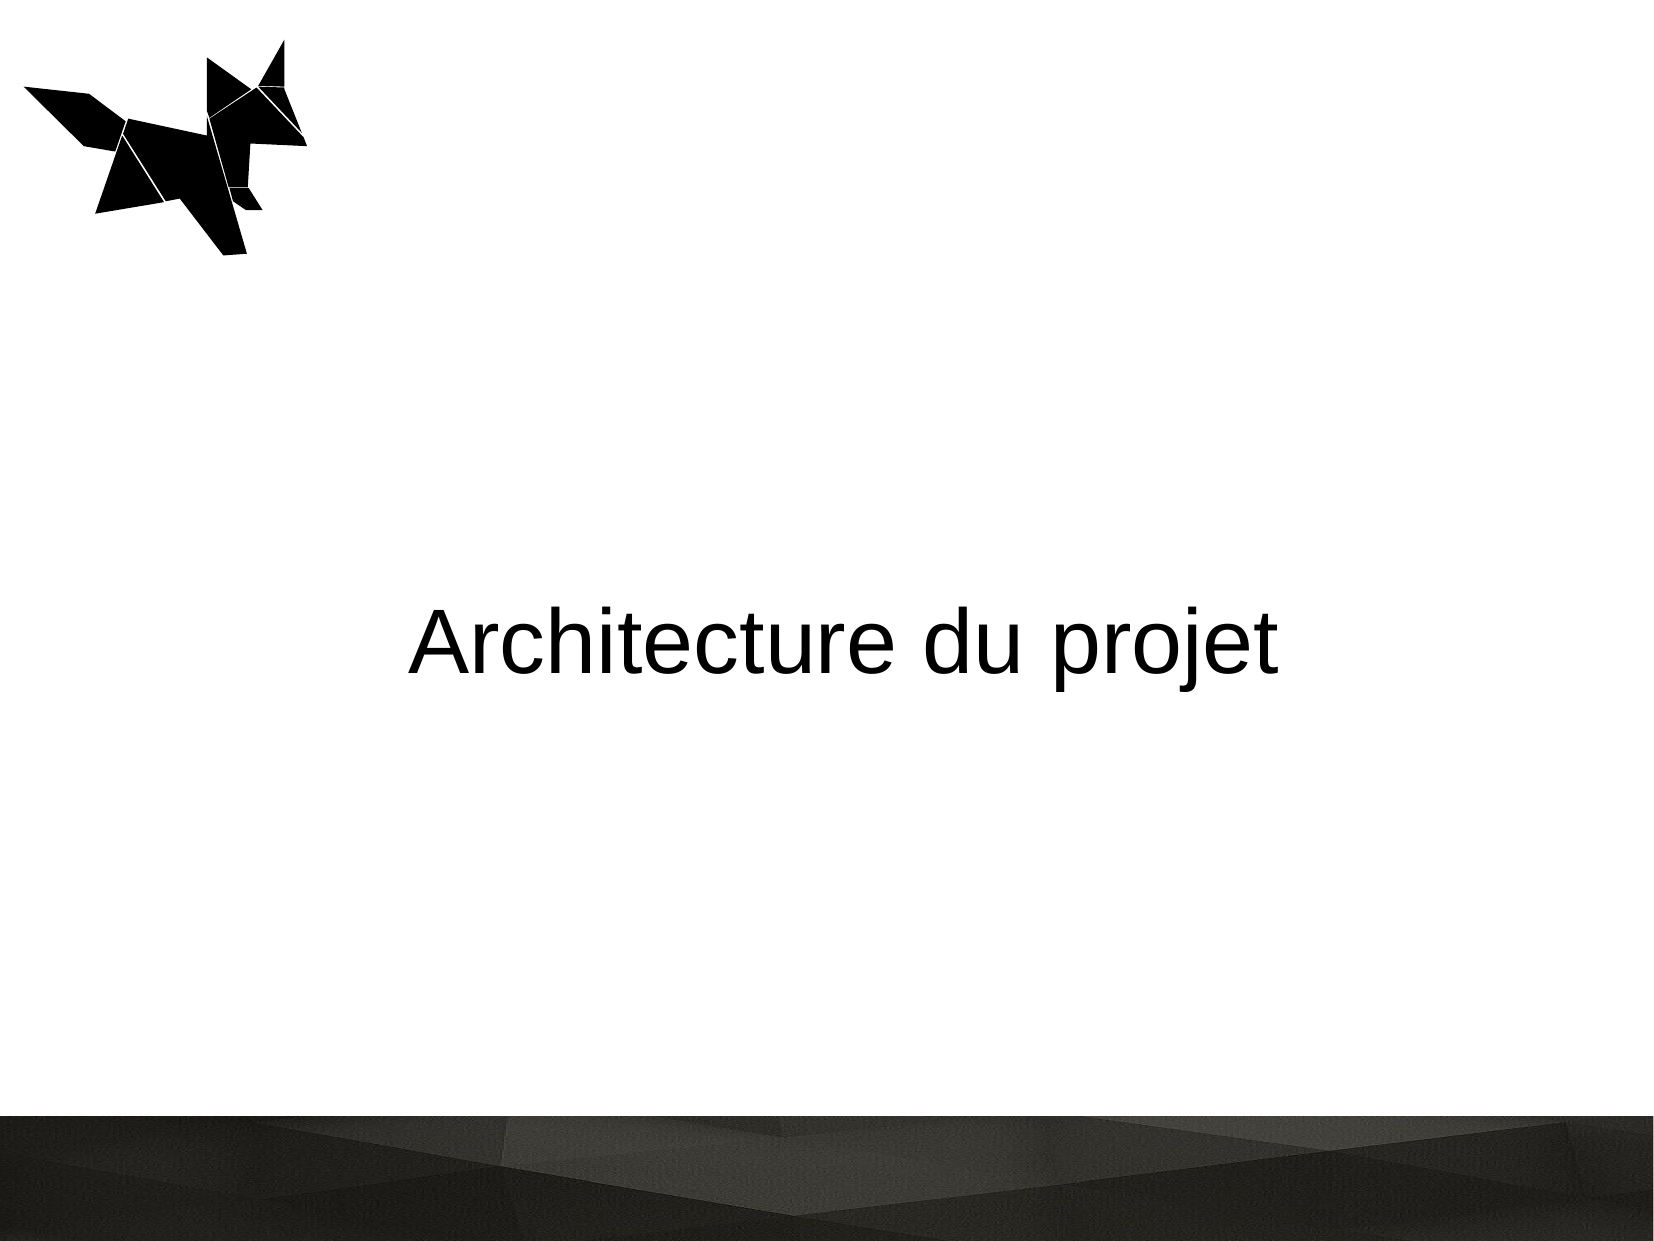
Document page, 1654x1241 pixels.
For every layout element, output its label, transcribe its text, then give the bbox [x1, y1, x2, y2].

picture [0, 1116, 1654, 1241]
picture [23, 30, 308, 319]
title Architecture du projet [82, 221, 1571, 1063]
